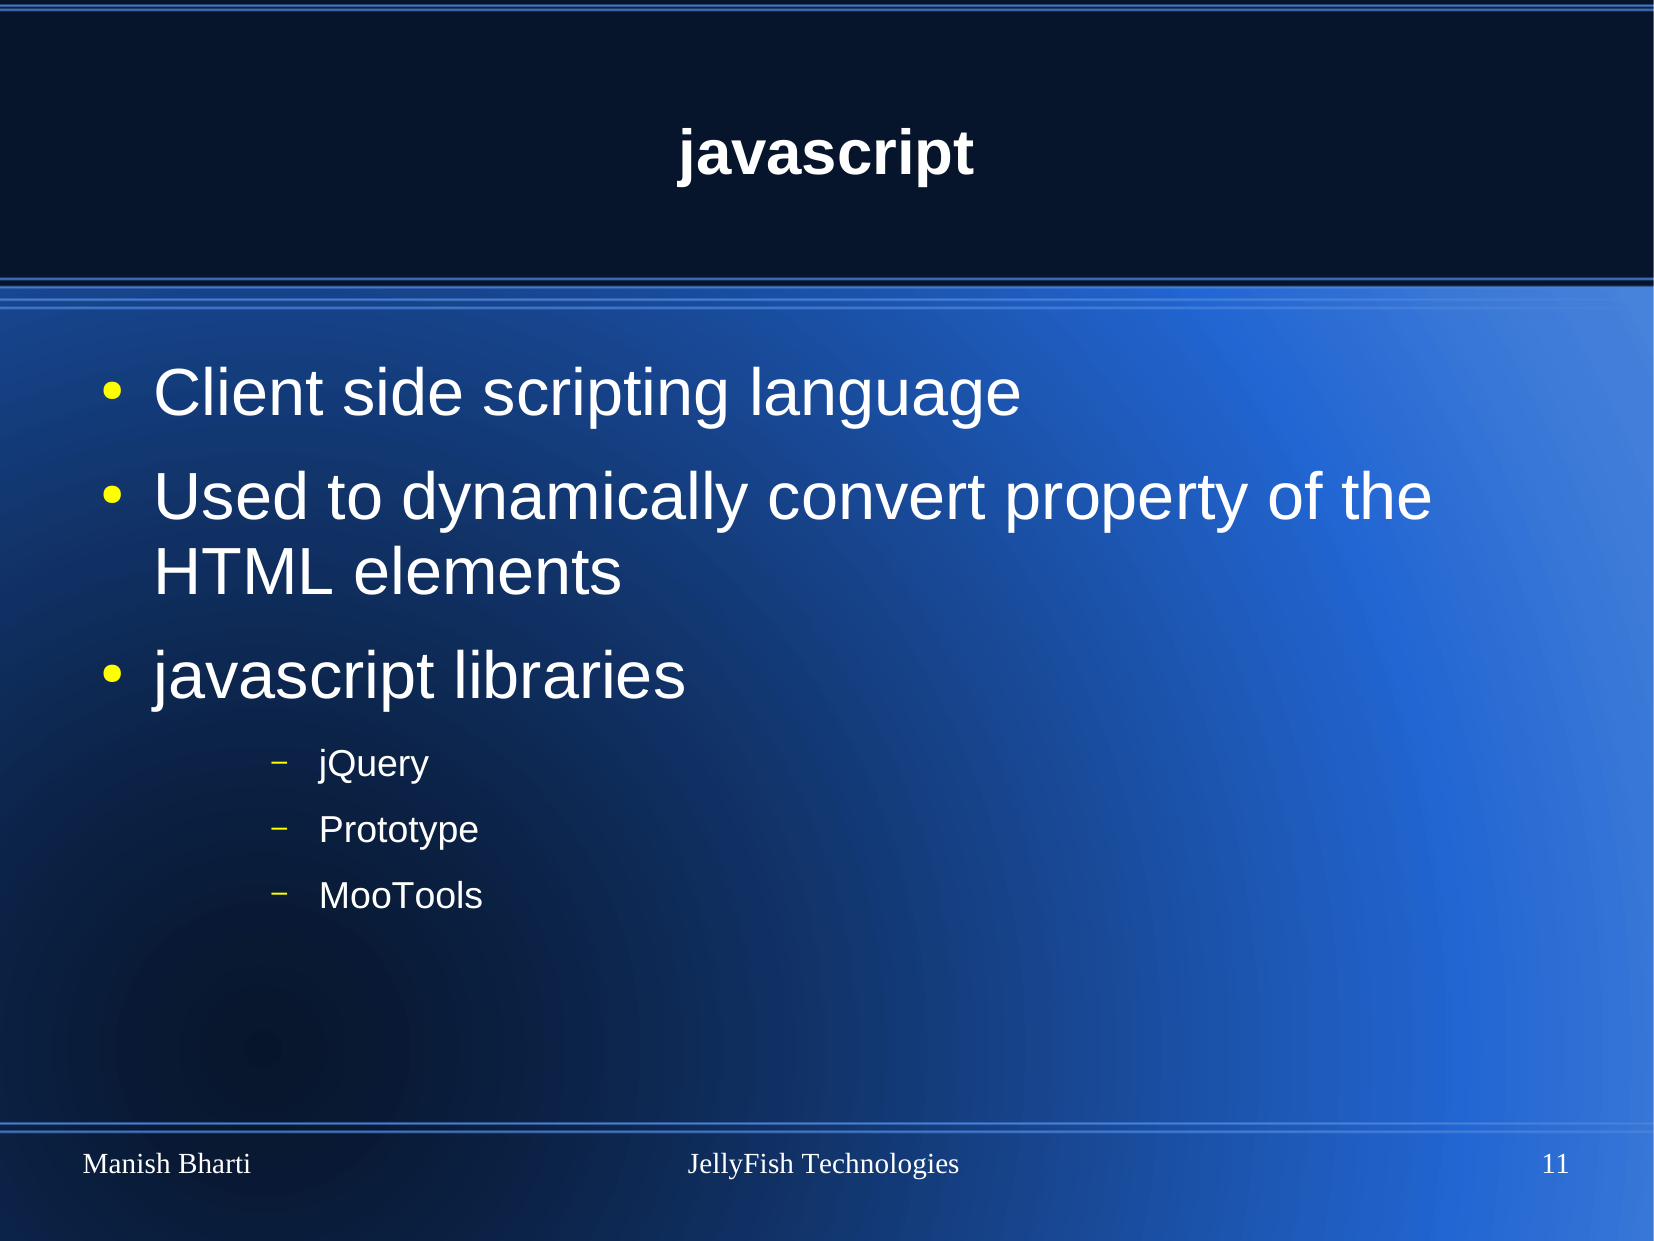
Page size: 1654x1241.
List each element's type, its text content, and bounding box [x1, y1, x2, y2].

picture [0, 0, 1654, 1241]
title javascript [82, 49, 1571, 257]
list Client side scripting language Used to dynamically convert property of the HTML elements javascript libraries jQuery Prototype MooTools [82, 355, 1571, 1075]
